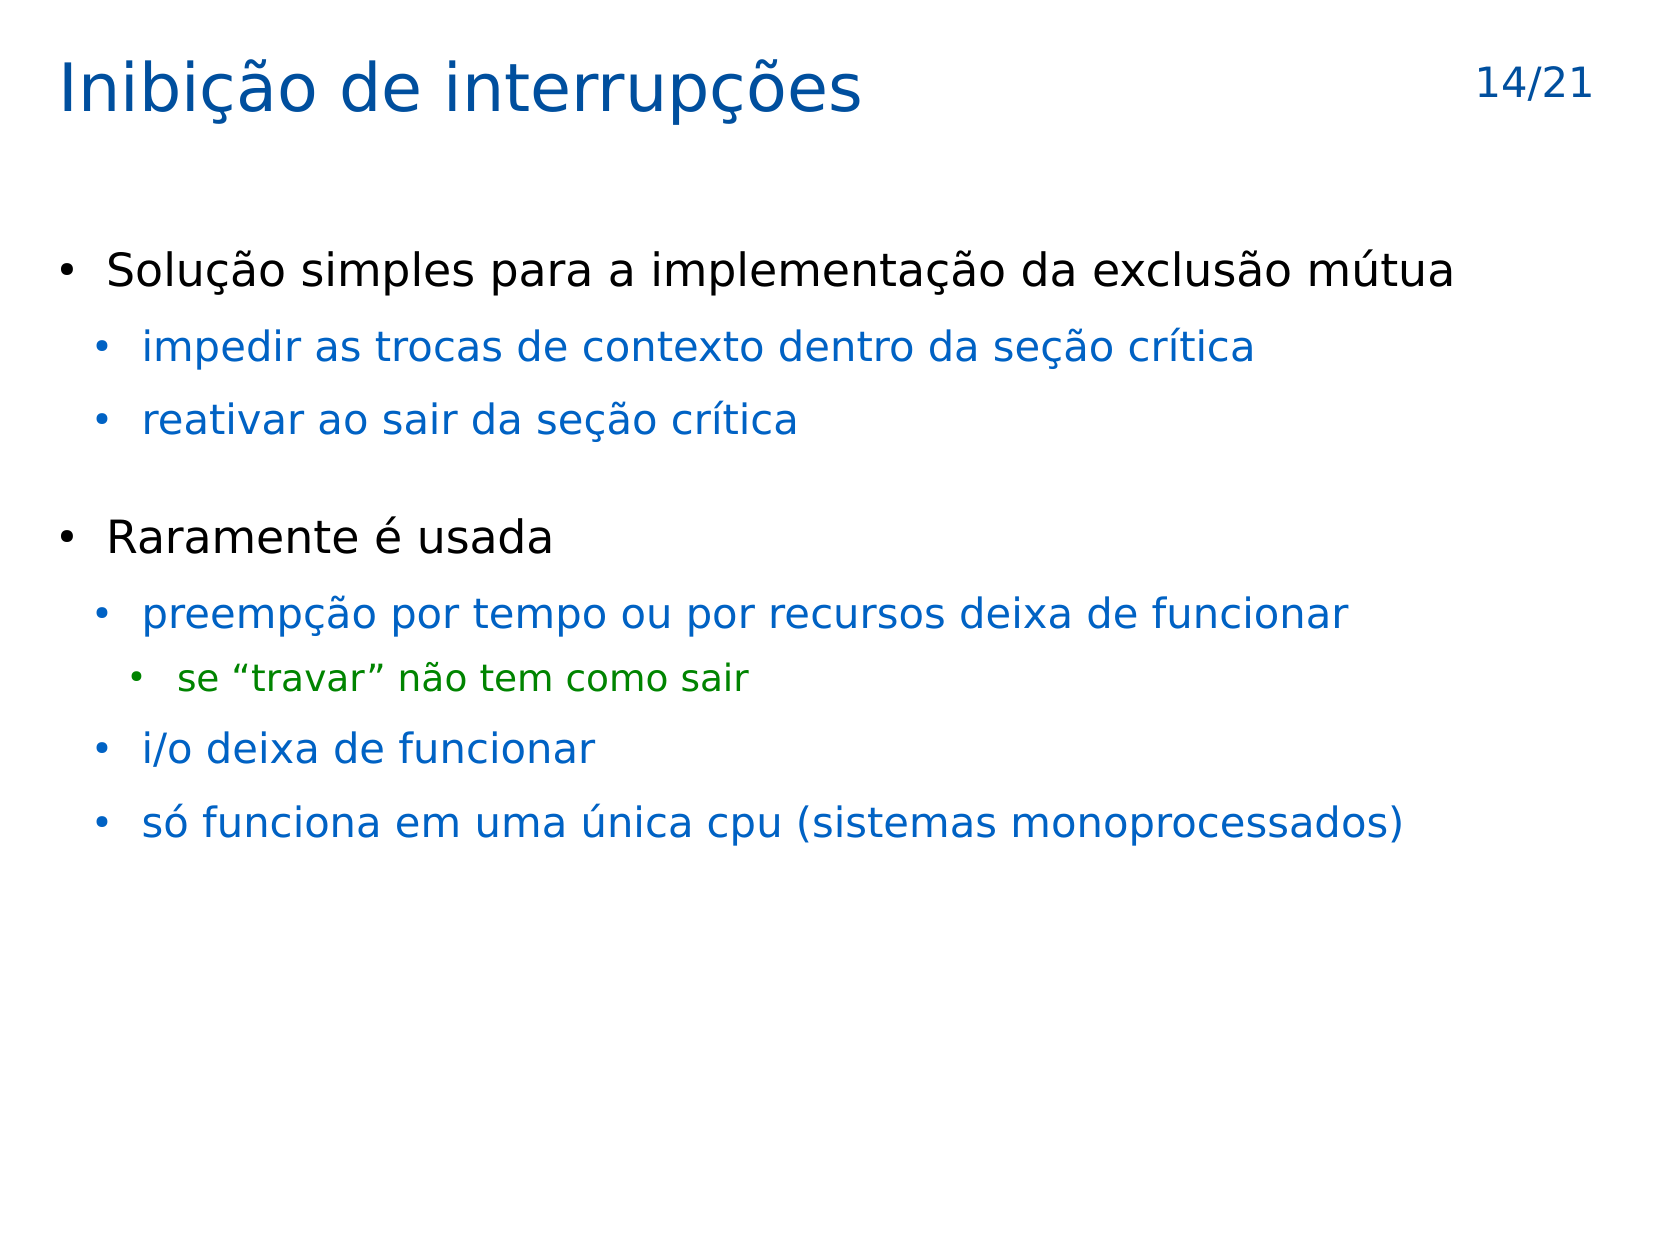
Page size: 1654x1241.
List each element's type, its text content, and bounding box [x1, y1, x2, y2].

list Solução simples para a implementação da exclusão mútua impedir as trocas de contexto dentro da seção crítica reativar ao sair da seção crítica Raramente é usada preempção por tempo ou por recursos deixa de funcionar se “travar” não tem como sair i/o deixa de funcionar só funciona em uma única cpu (sistemas monoprocessados) [59, 236, 1595, 1211]
title Inibição de interrupções [59, 29, 1625, 148]
